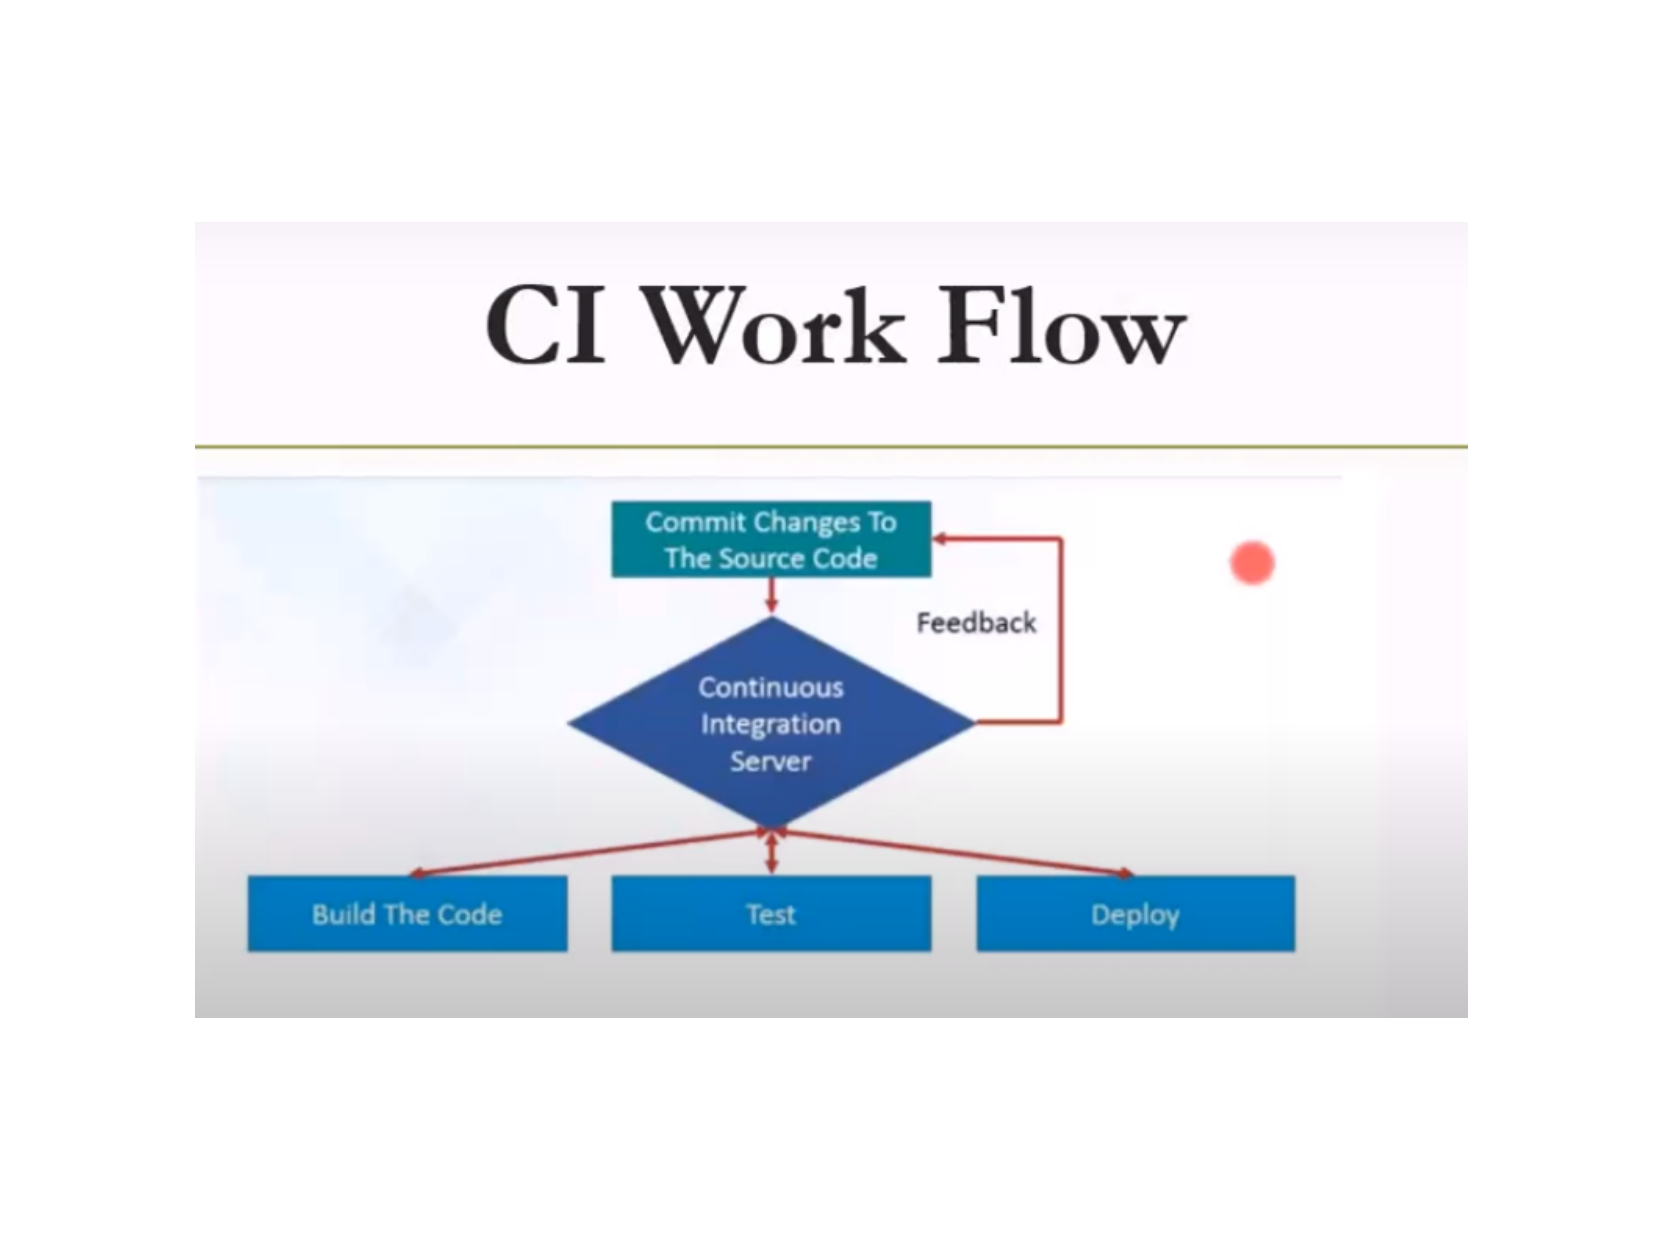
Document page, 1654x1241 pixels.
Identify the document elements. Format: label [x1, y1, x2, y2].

picture [195, 222, 1468, 1018]
